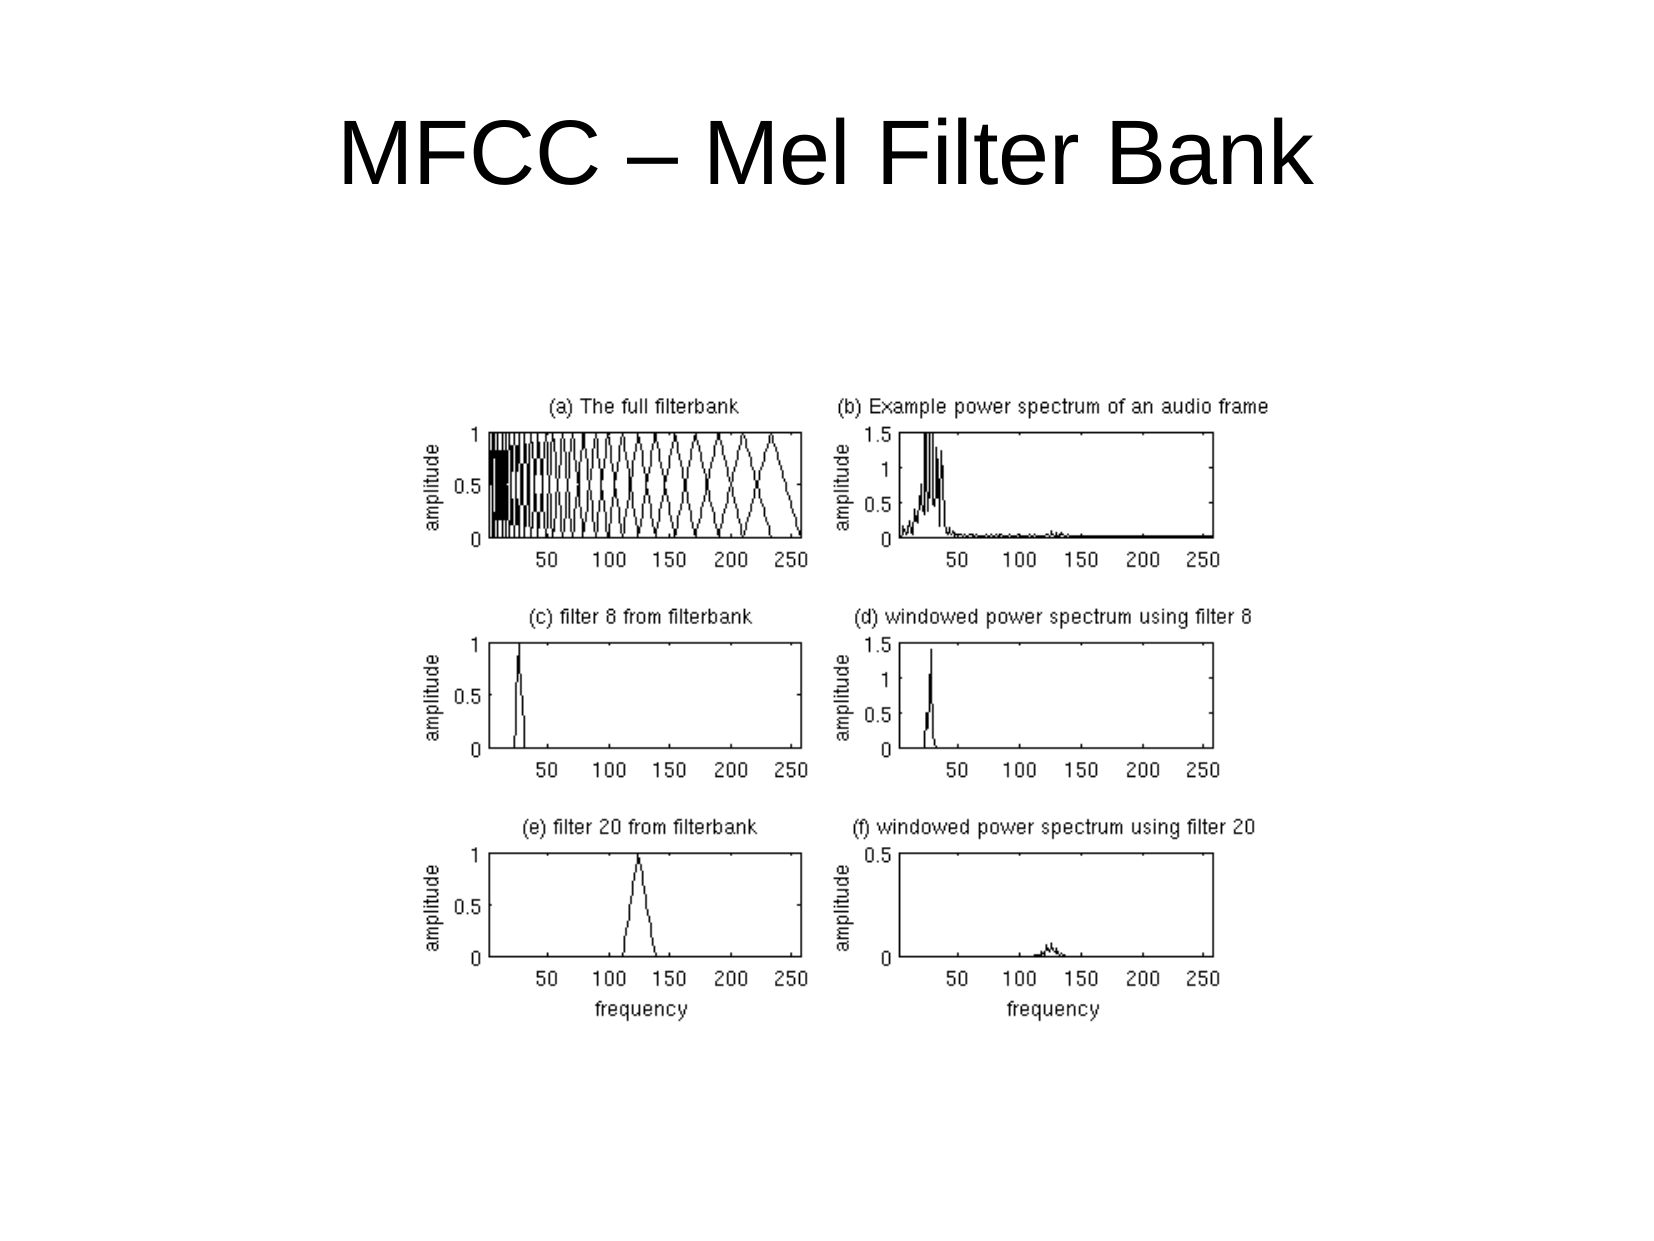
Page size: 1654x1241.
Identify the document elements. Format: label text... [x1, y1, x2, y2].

picture [367, 357, 1301, 1058]
title MFCC – Mel Filter Bank [82, 49, 1571, 257]
